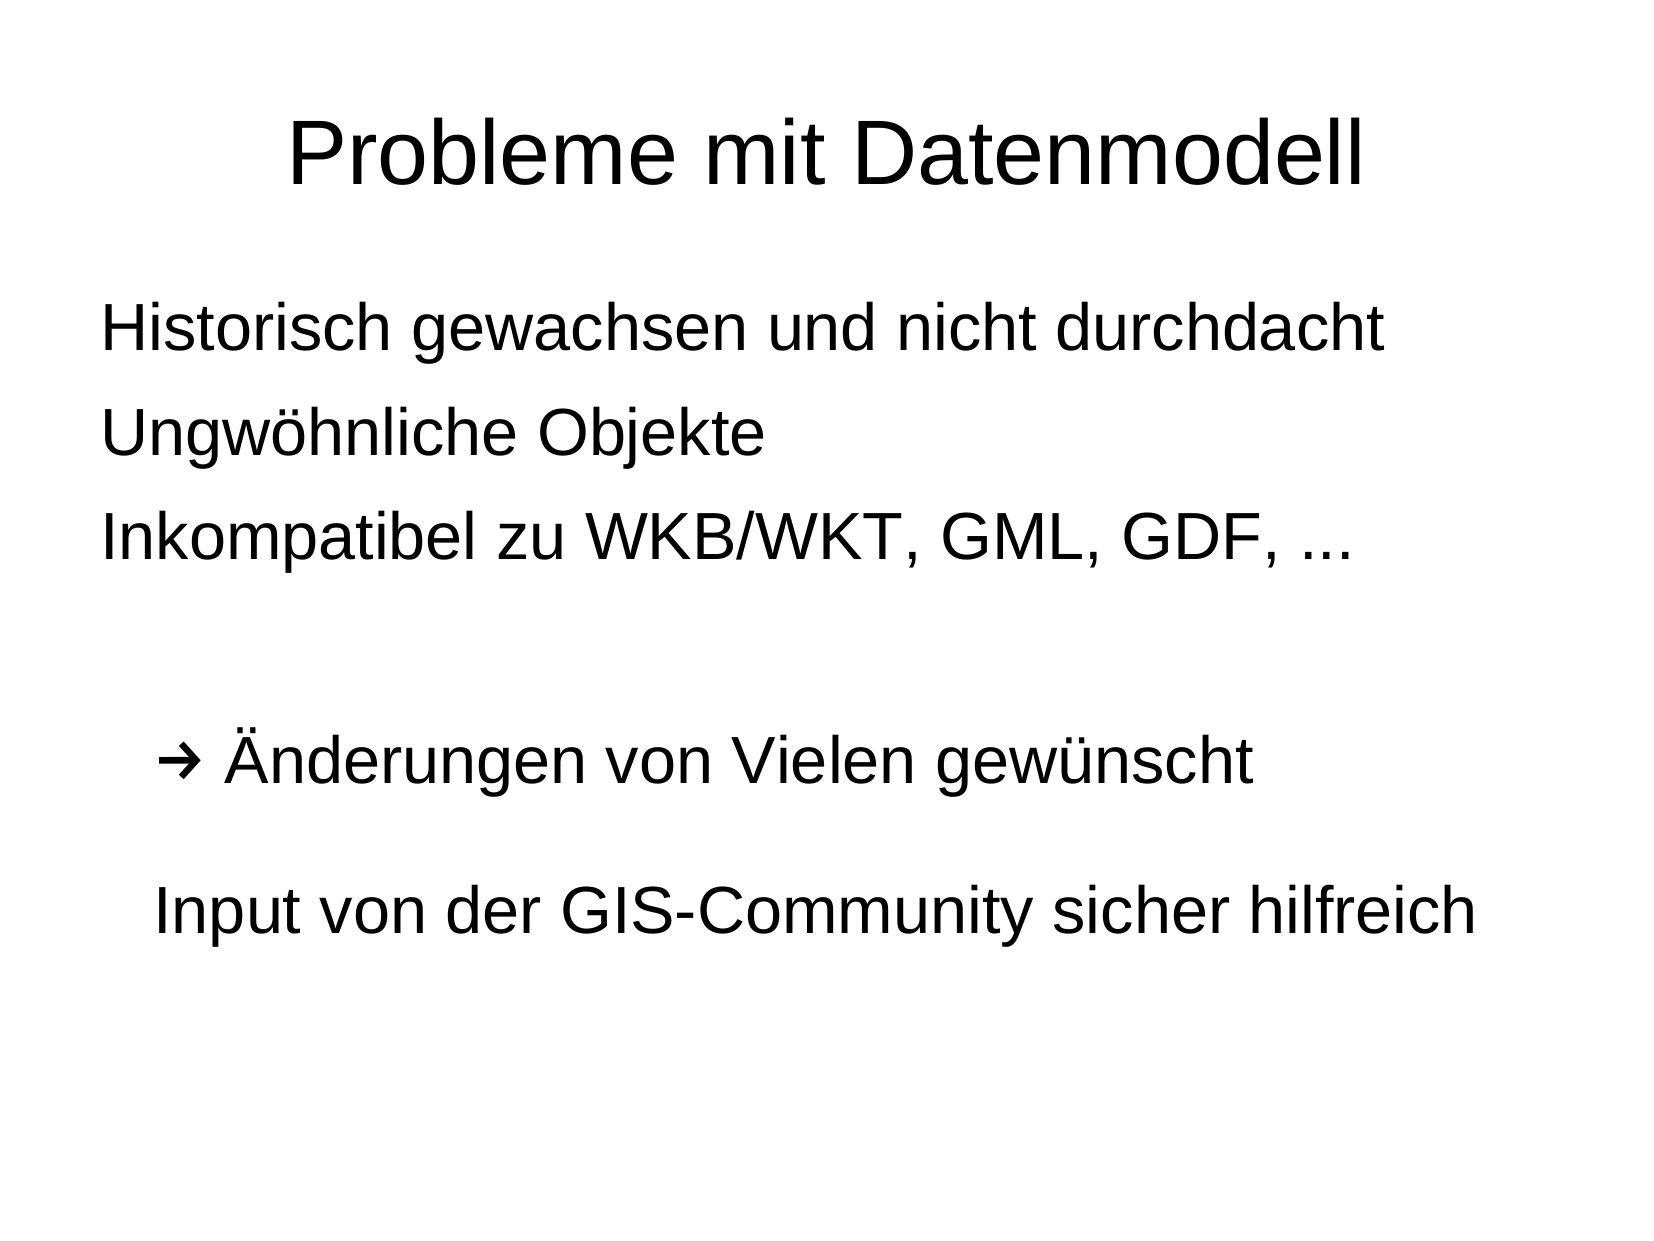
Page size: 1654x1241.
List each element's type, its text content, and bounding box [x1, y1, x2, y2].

title Probleme mit Datenmodell [82, 56, 1571, 250]
list Historisch gewachsen und nicht durchdacht Ungwöhnliche Objekte Inkompatibel zu WKB/WKT, GML, GDF, ... → Änderungen von Vielen gewünscht Input von der GIS-Community sicher hilfreich [82, 290, 1571, 1144]
